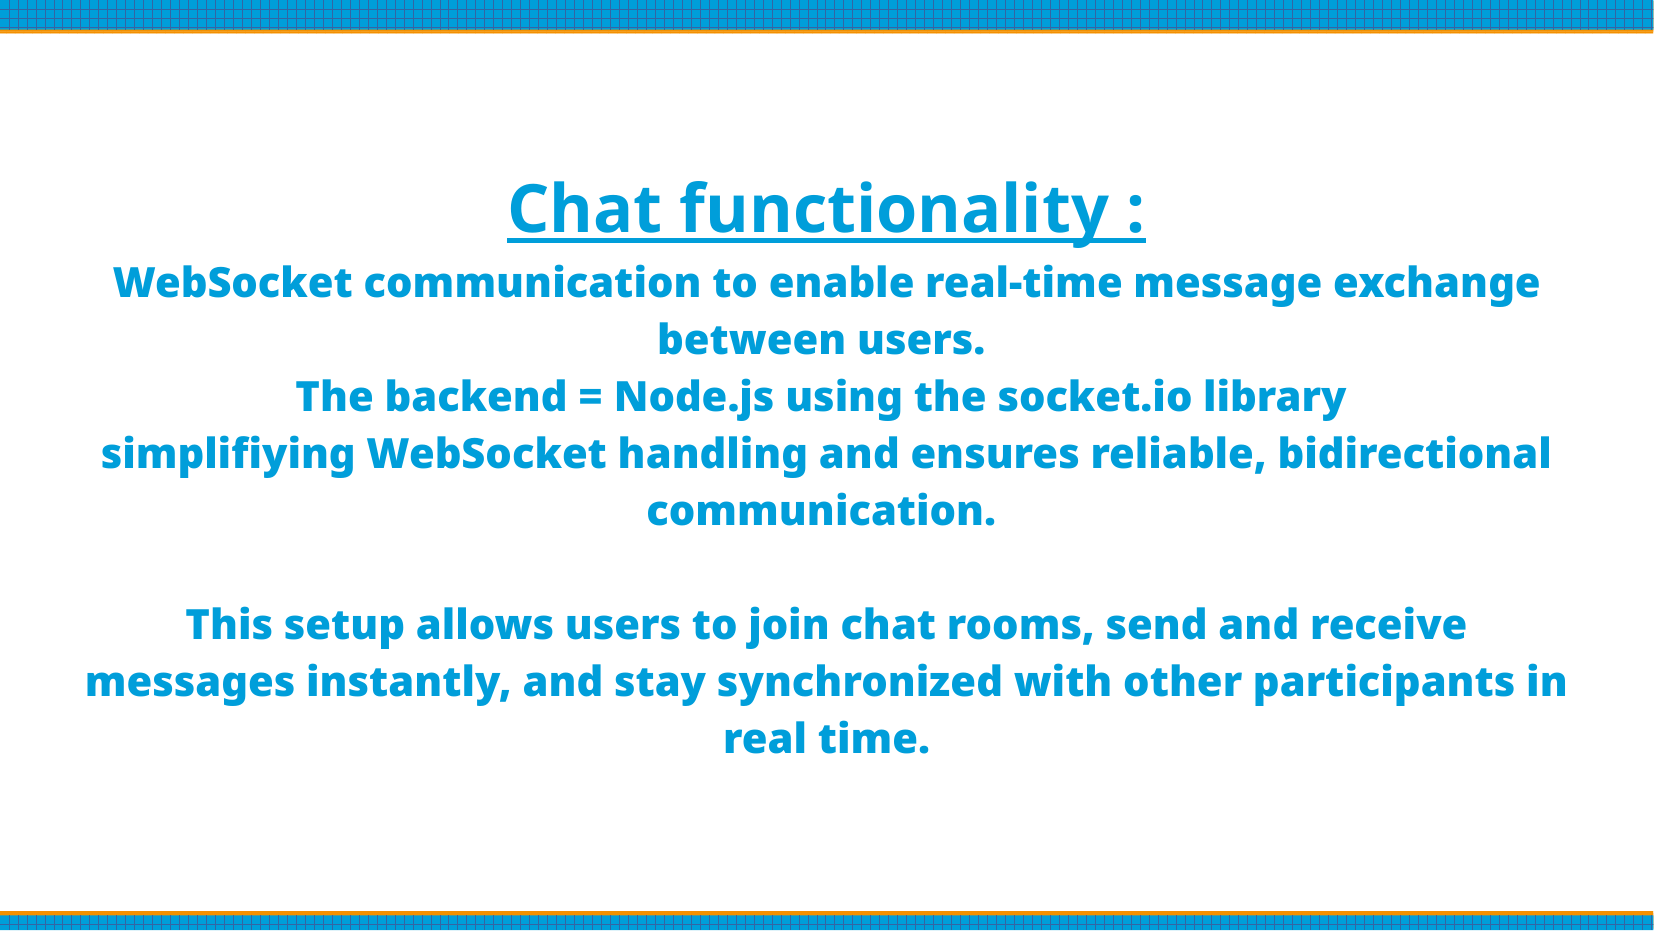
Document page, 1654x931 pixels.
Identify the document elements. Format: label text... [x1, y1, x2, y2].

subtitle Chat functionality : WebSocket communication to enable real-time message exchange between users. The backend = Node.js using the socket.io library simplifiying WebSocket handling and ensures reliable, bidirectional communication. This setup allows users to join chat rooms, send and receive messages instantly, and stay synchronized with other participants in real time. [82, 103, 1571, 824]
